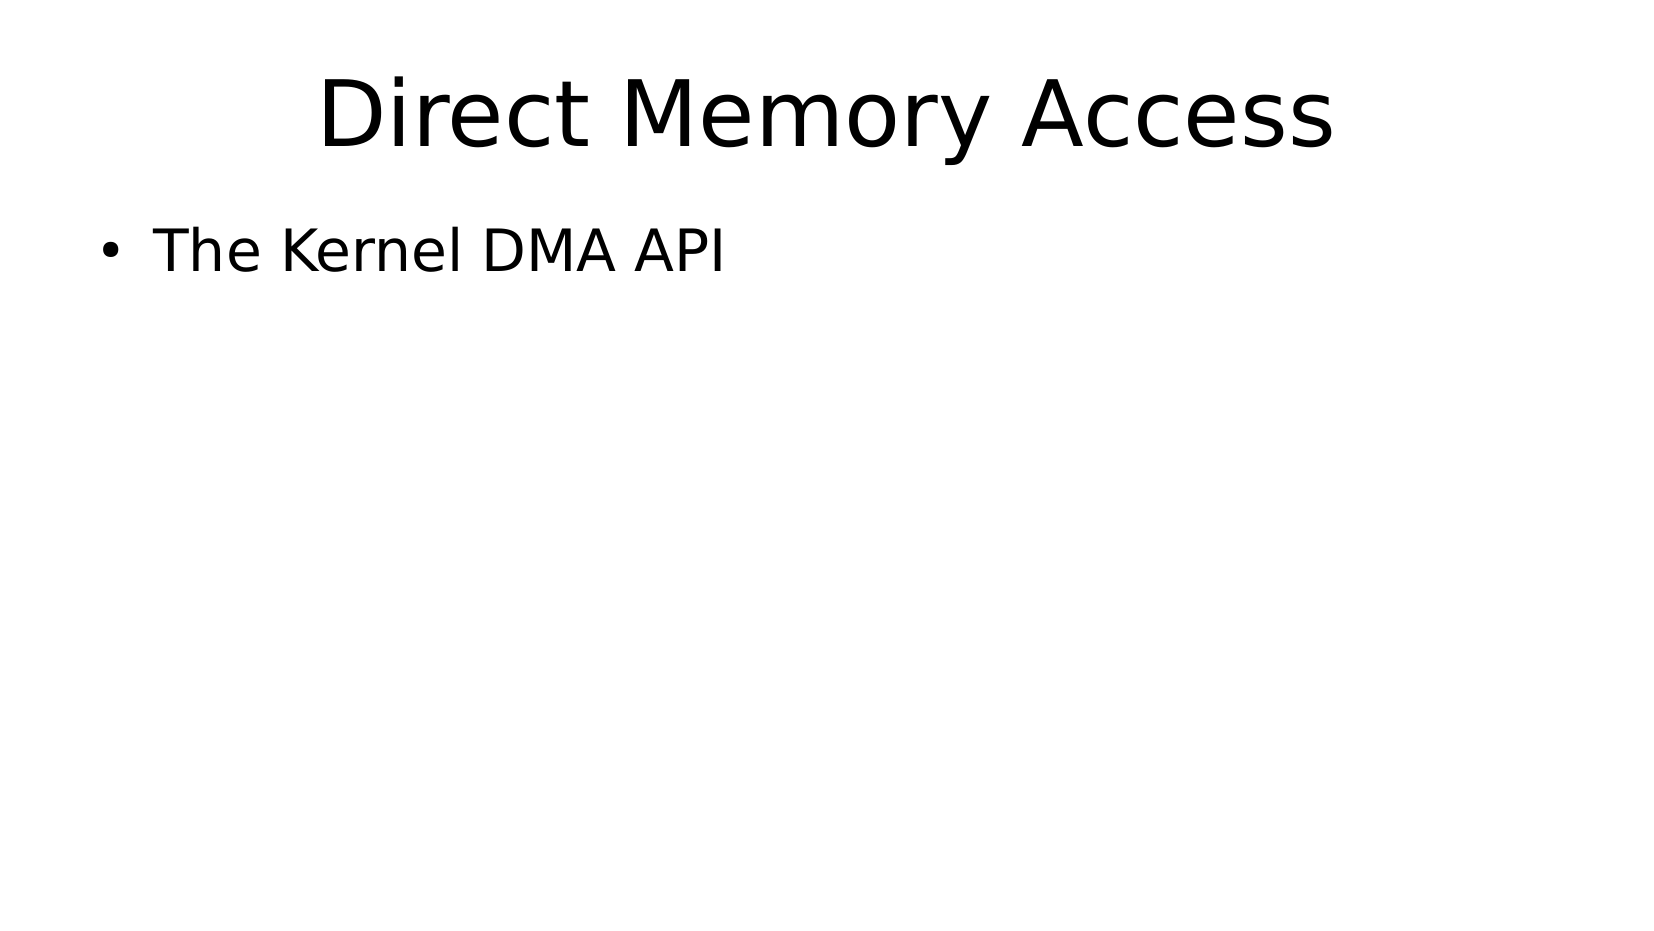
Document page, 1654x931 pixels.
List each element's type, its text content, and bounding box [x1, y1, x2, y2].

title Direct Memory Access [82, 37, 1571, 193]
list The Kernel DMA API [82, 217, 1571, 758]
